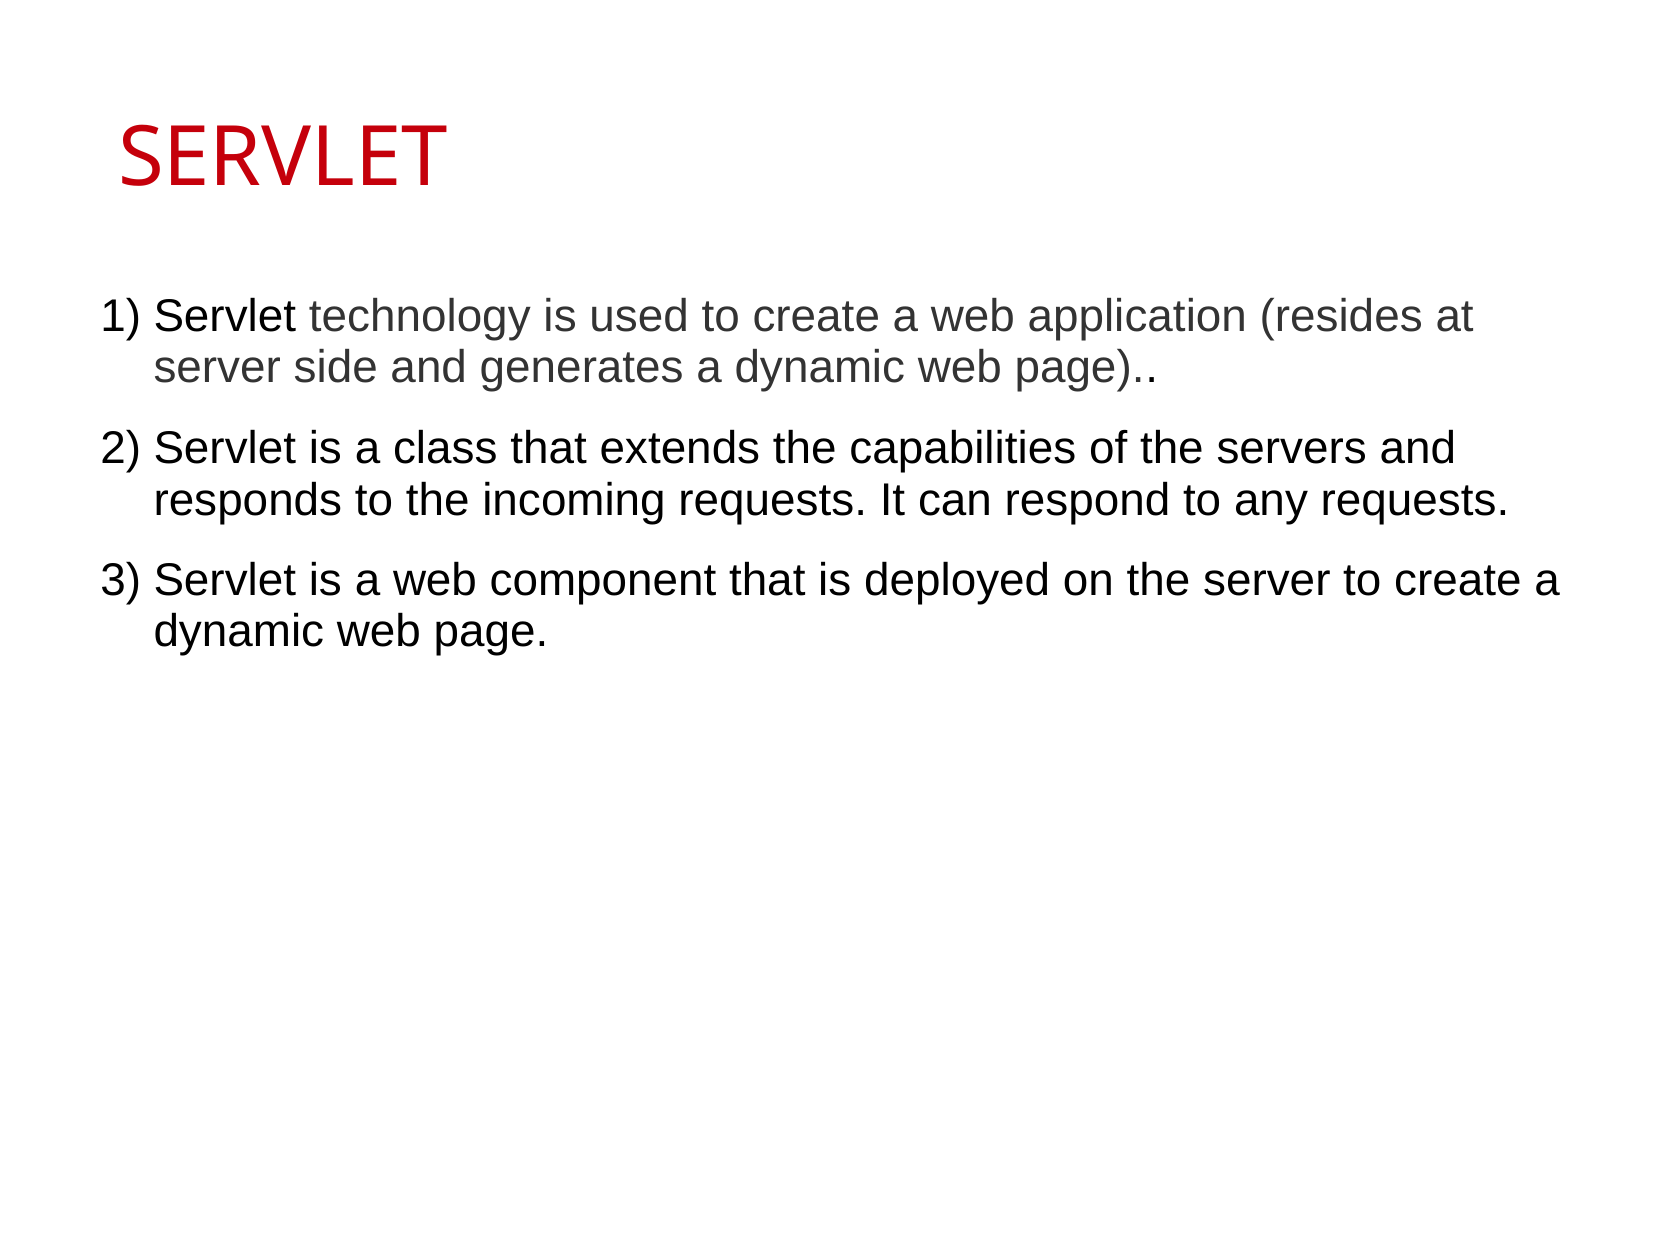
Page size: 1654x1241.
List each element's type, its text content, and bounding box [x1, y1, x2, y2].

title SERVLET [82, 49, 1571, 257]
list Servlet technology is used to create a web application (resides at server side and generates a dynamic web page).. Servlet is a class that extends the capabilities of the servers and responds to the incoming requests. It can respond to any requests. Servlet is a web component that is deployed on the server to create a dynamic web page. [82, 290, 1571, 1109]
